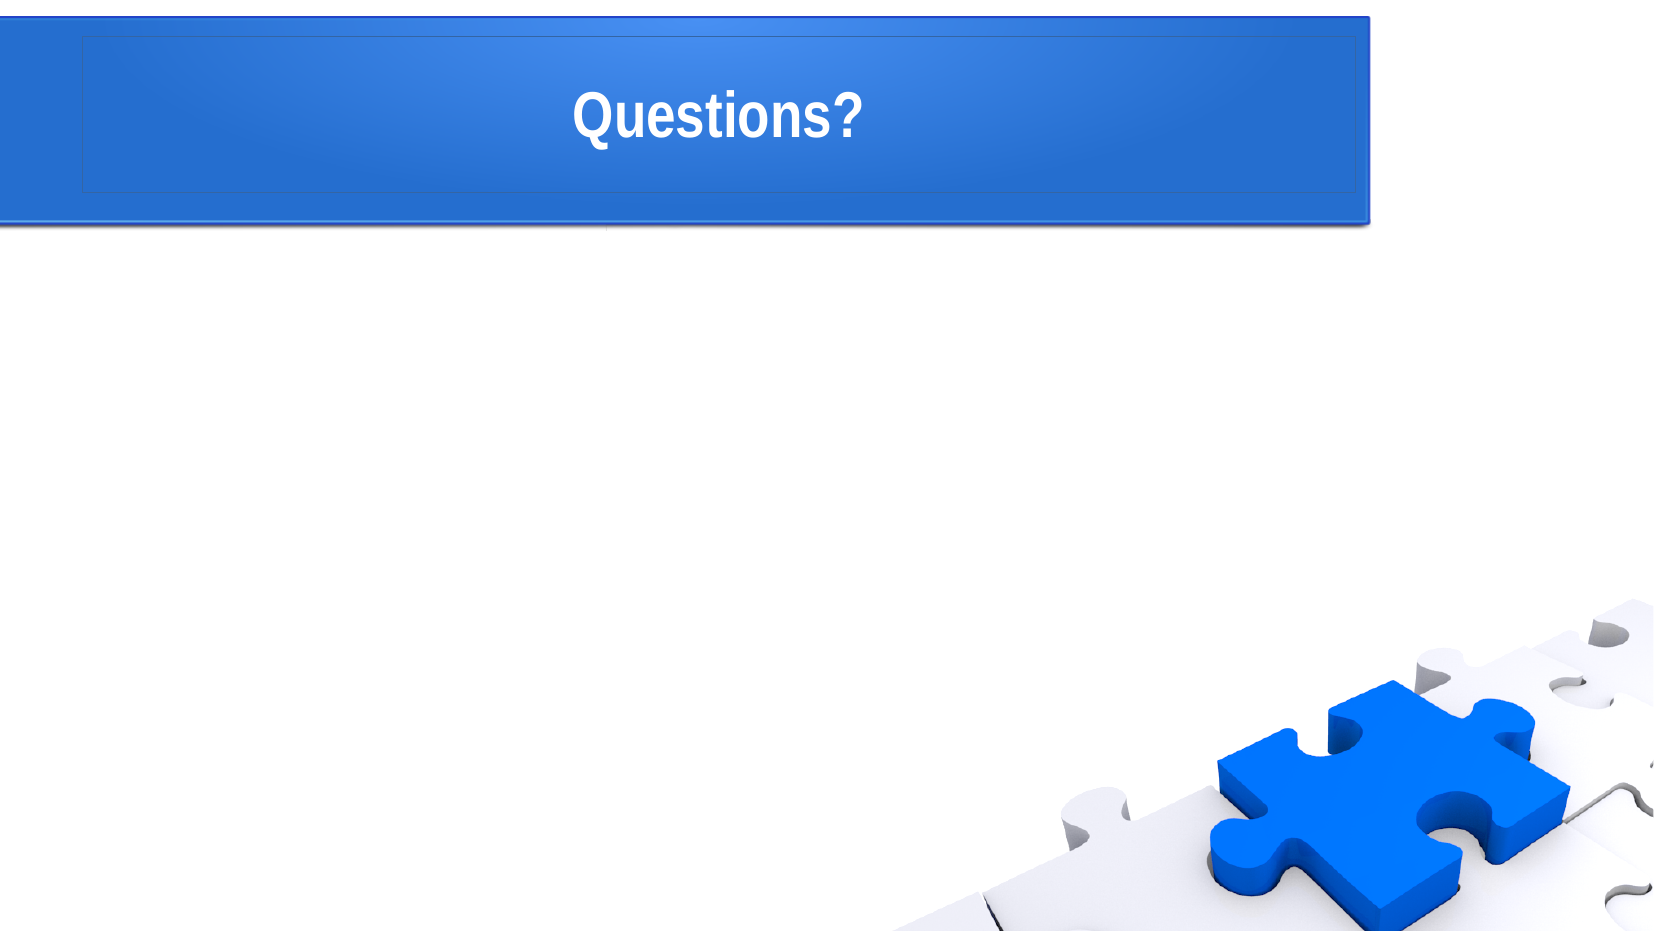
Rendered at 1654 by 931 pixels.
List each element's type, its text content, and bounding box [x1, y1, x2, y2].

picture [0, 16, 1375, 231]
picture [872, 491, 1654, 931]
title Questions? [82, 36, 1356, 193]
